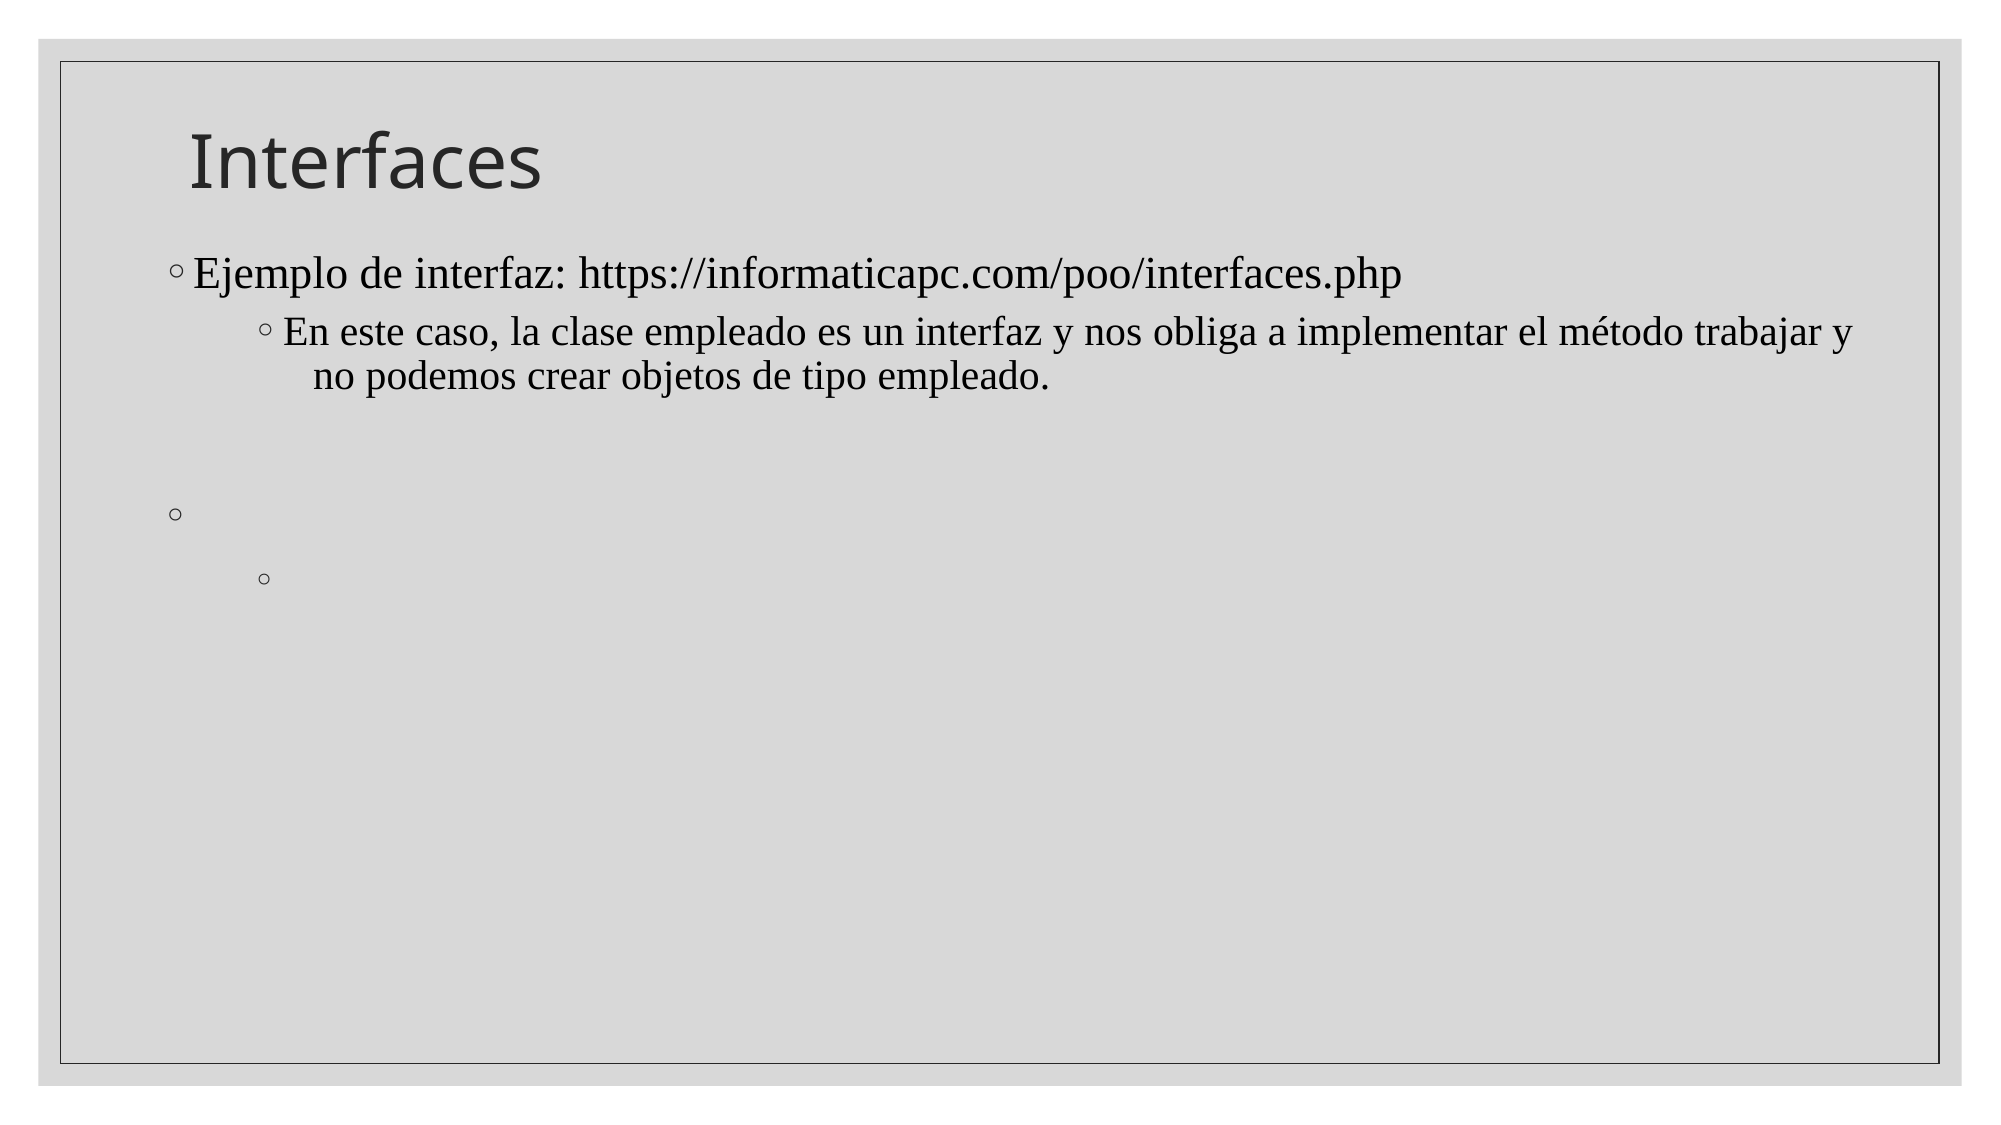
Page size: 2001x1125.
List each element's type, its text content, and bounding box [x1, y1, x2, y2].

list Ejemplo de interfaz: https://informaticapc.com/poo/interfaces.php En este caso, la clase empleado es un interfaz y nos obliga a implementar el método trabajar y no podemos crear objetos de tipo empleado. [148, 241, 1872, 563]
title Interfaces [174, 105, 1825, 224]
